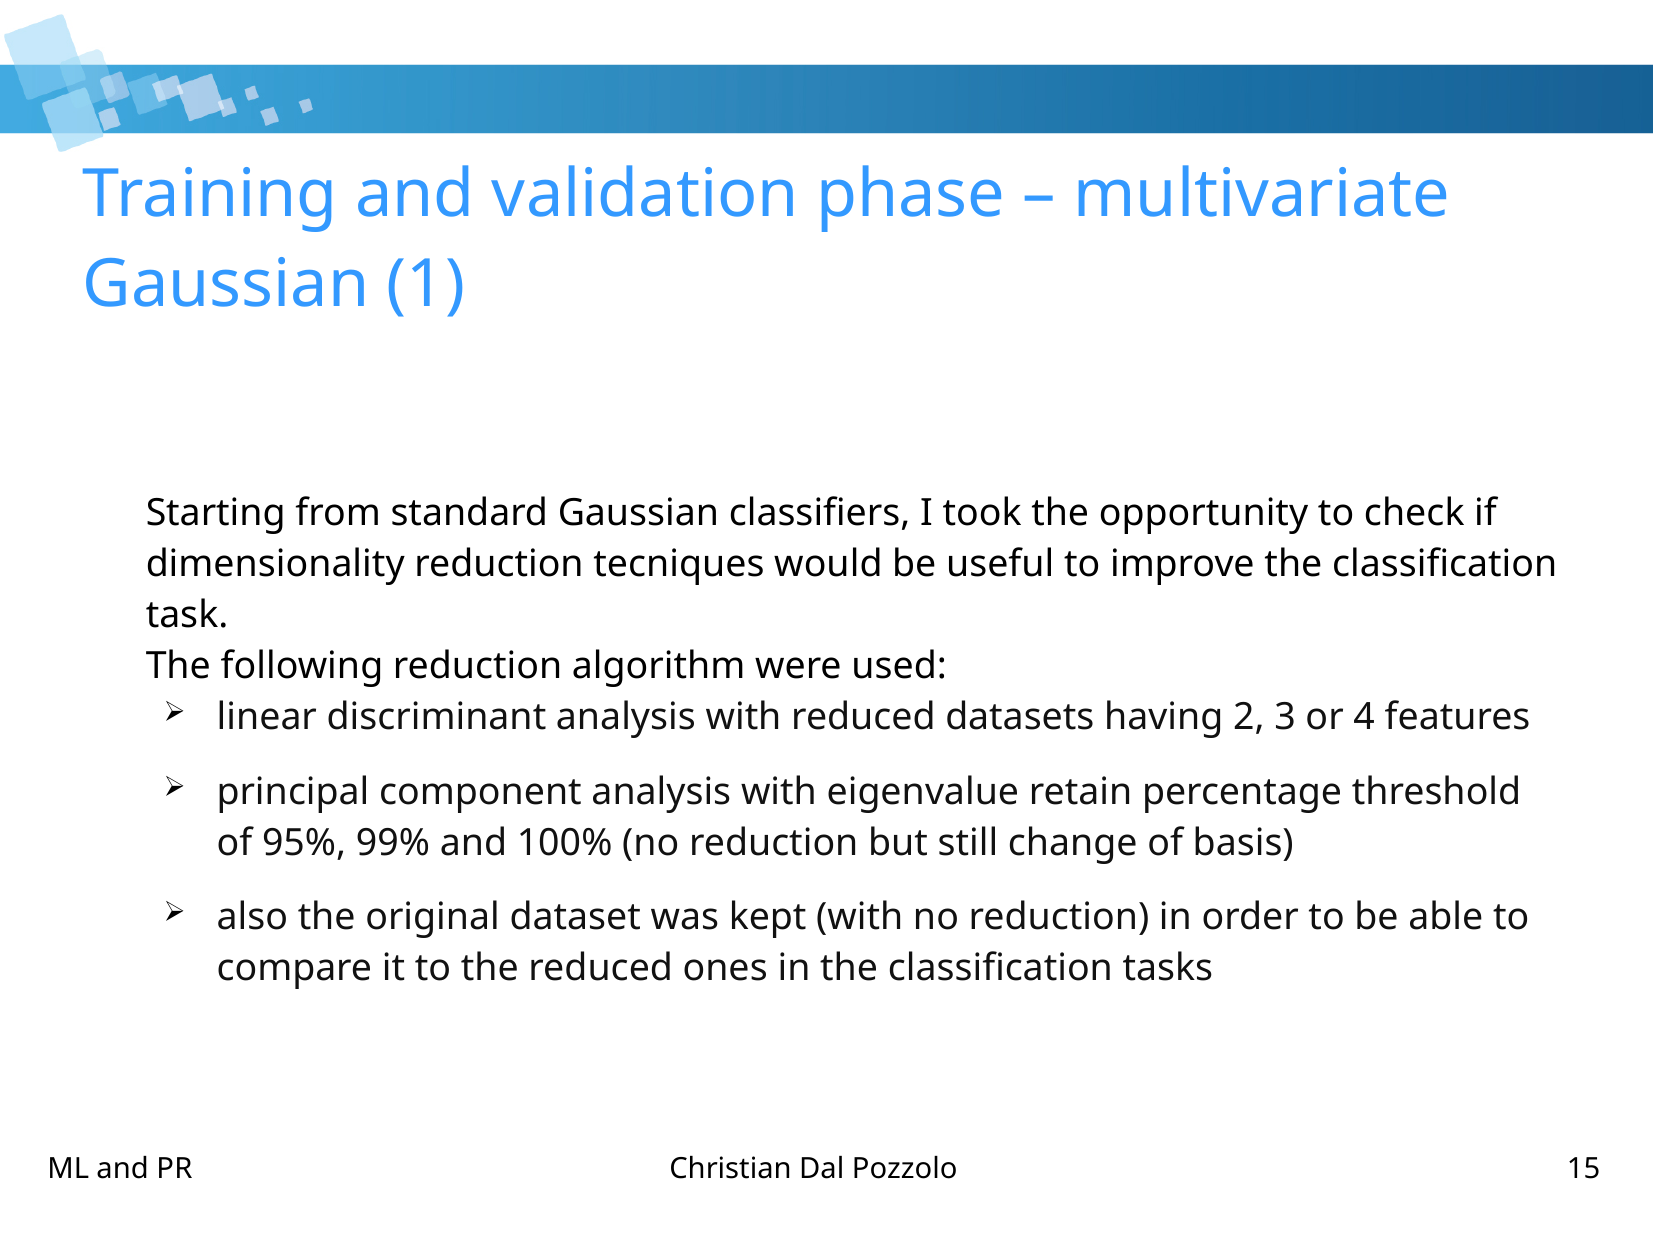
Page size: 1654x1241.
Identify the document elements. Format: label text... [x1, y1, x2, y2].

list Starting from standard Gaussian classifiers, I took the opportunity to check if dimensionality reduction tecniques would be useful to improve the classification task. The following reduction algorithm were used: linear discriminant analysis with reduced datasets having 2, 3 or 4 features principal component analysis with eigenvalue retain percentage threshold of 95%, 99% and 100% (no reduction but still change of basis) also the original dataset was kept (with no reduction) in order to be able to compare it to the reduced ones in the classification tasks [75, 485, 1564, 1012]
title Training and validation phase – multivariate Gaussian (1) [82, 132, 1571, 340]
picture [0, 0, 1653, 1238]
